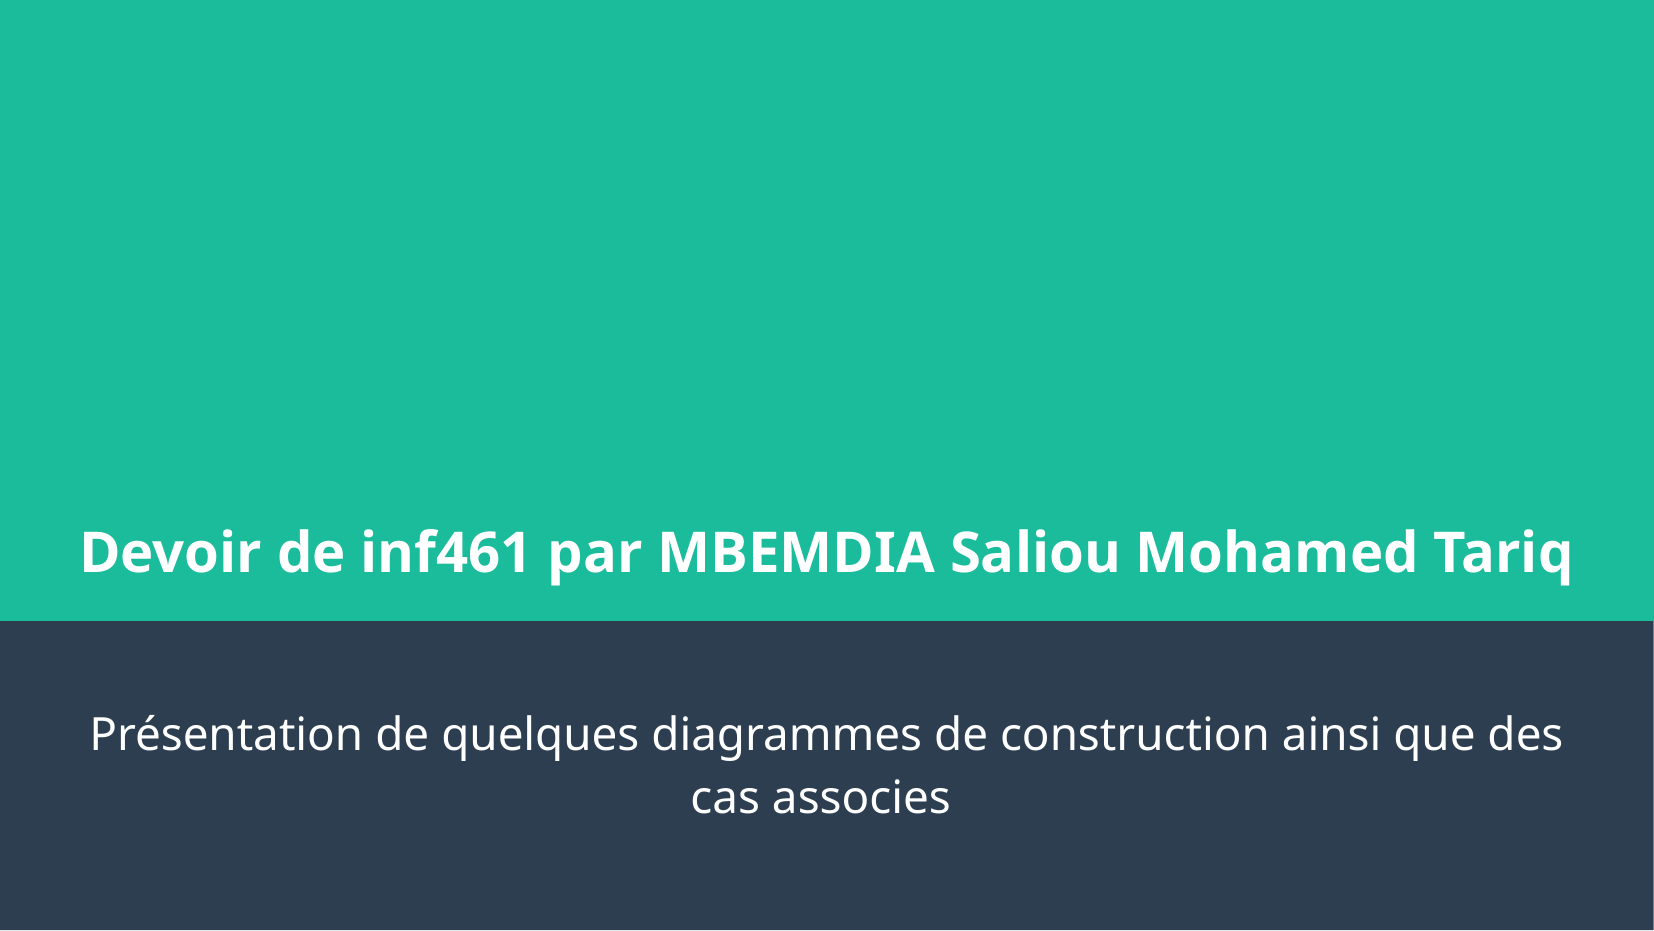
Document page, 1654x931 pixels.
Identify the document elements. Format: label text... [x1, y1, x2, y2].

subtitle Présentation de quelques diagrammes de construction ainsi que des cas associes [59, 642, 1595, 886]
title Devoir de inf461 par MBEMDIA Saliou Mohamed Tariq [59, 472, 1595, 591]
